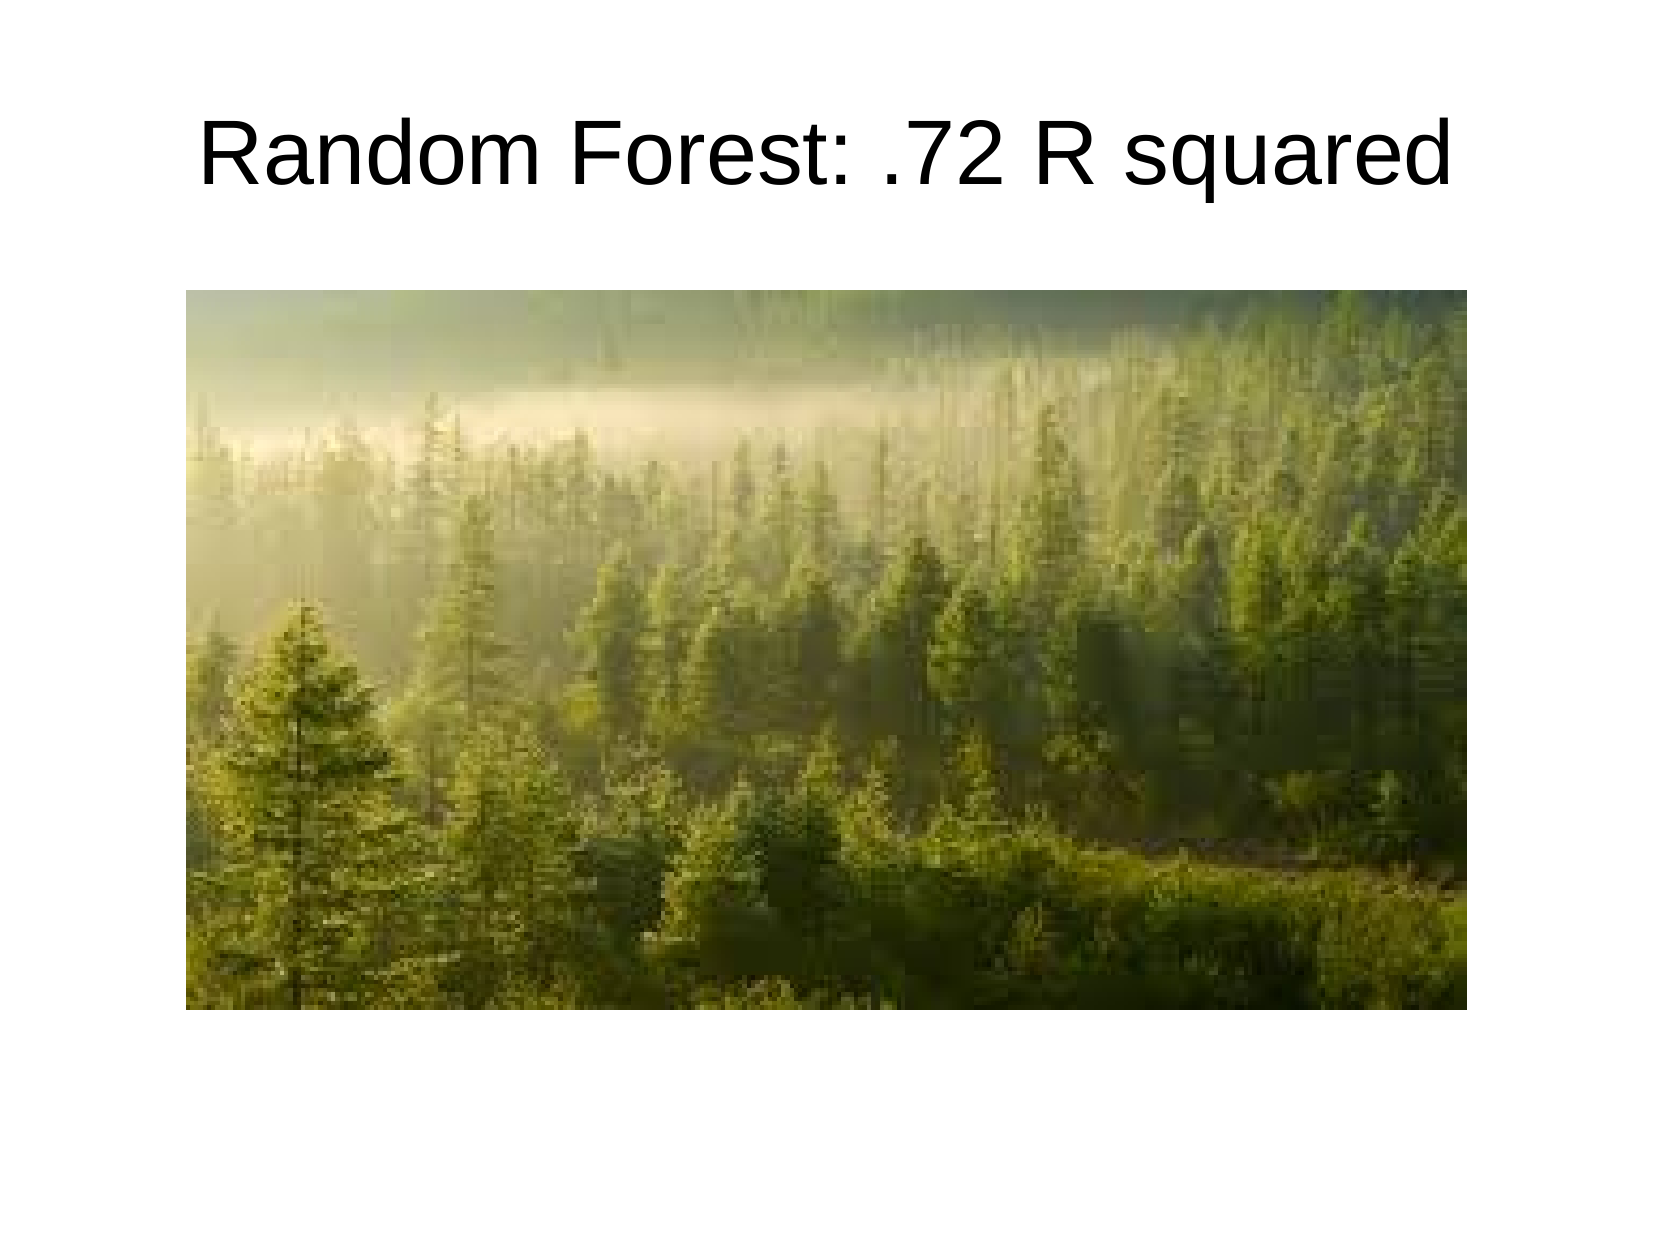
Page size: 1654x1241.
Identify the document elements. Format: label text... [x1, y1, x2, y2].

picture [186, 290, 1467, 1010]
title Random Forest: .72 R squared [82, 49, 1571, 257]
